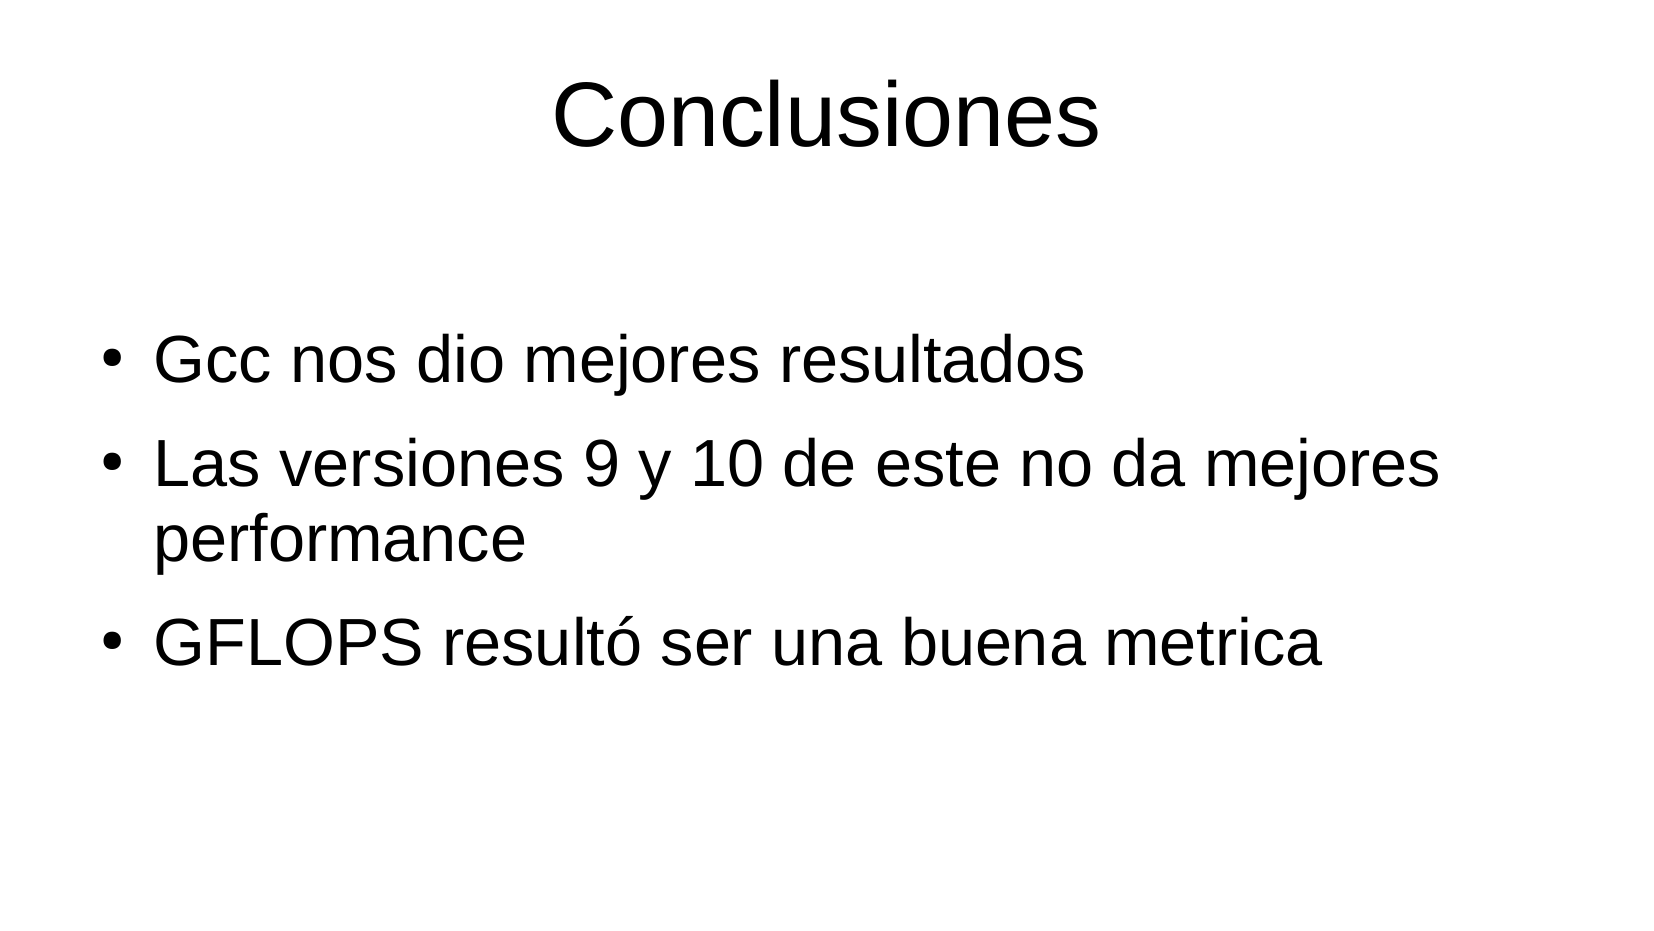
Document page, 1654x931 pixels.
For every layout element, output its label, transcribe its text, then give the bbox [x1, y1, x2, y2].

list Gcc nos dio mejores resultados Las versiones 9 y 10 de este no da mejores performance GFLOPS resultó ser una buena metrica [82, 217, 1571, 758]
title Conclusiones [82, 37, 1571, 193]
